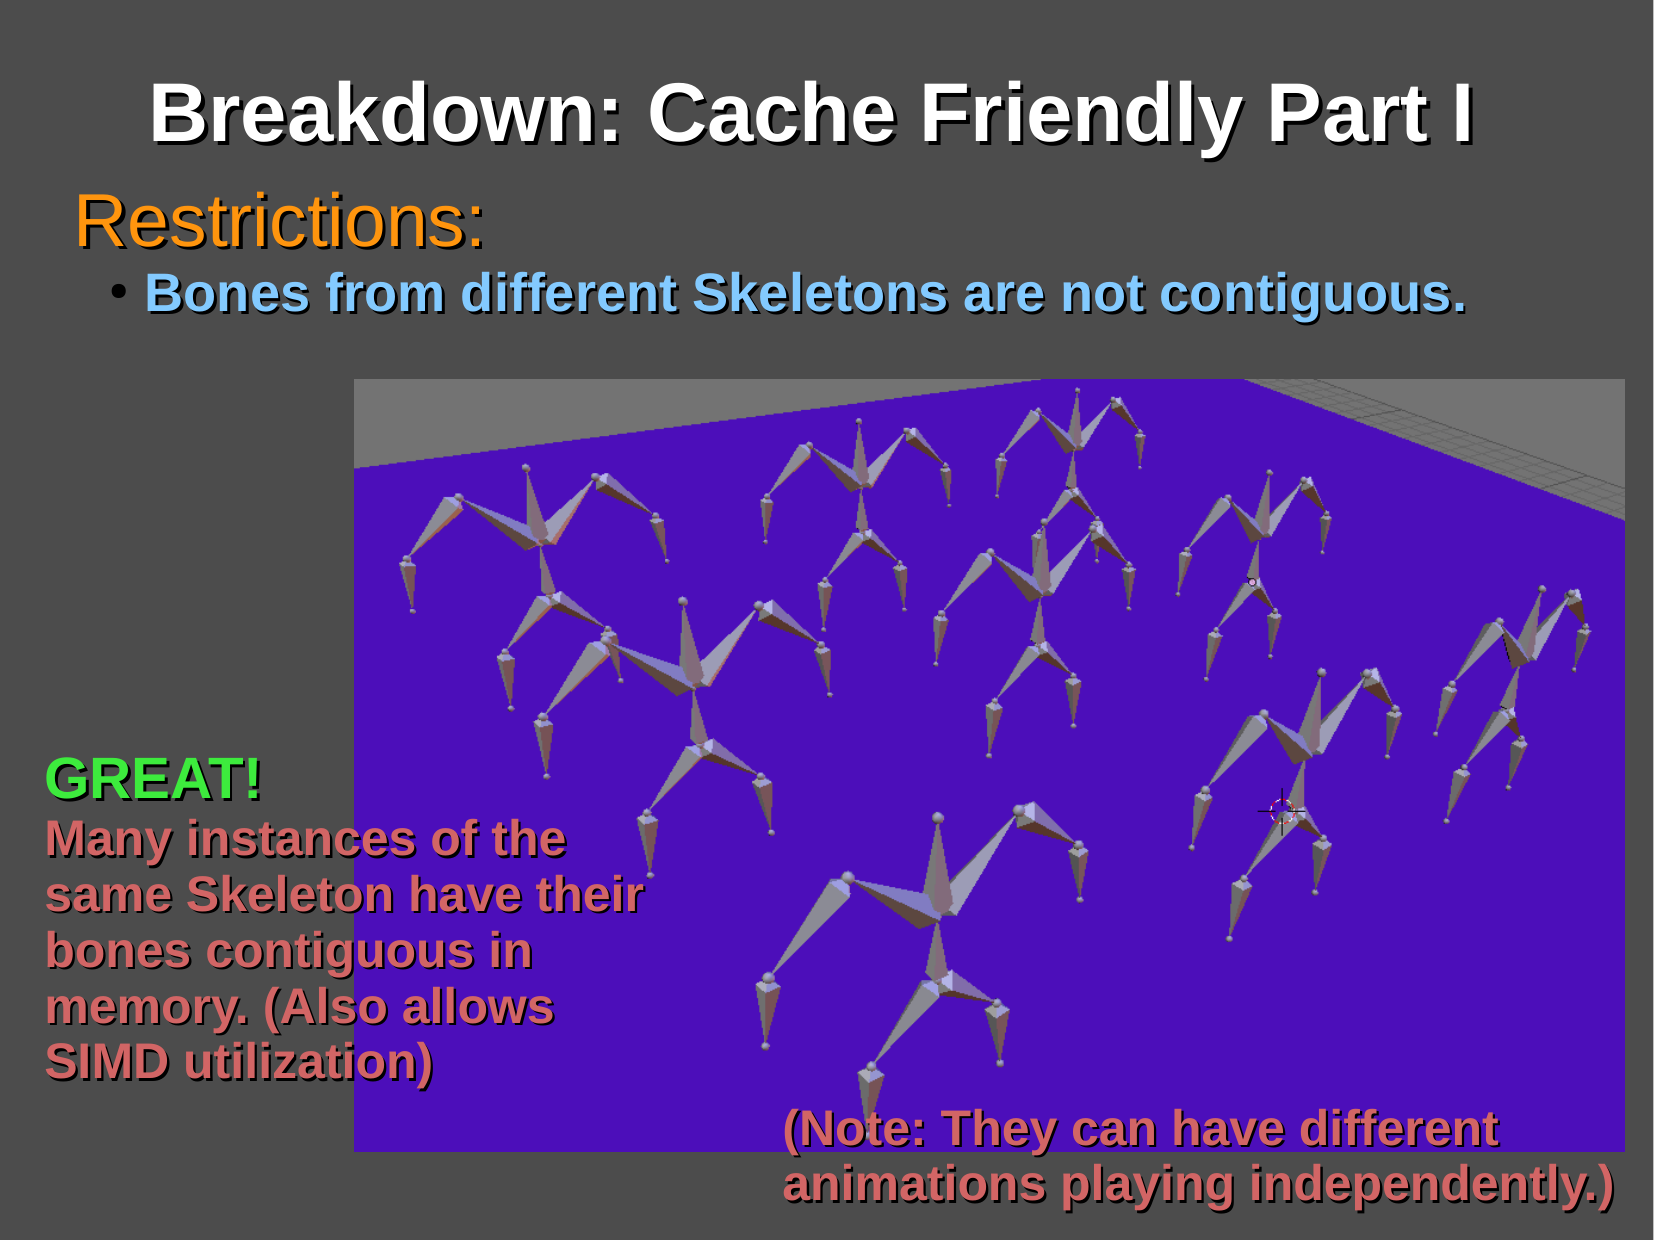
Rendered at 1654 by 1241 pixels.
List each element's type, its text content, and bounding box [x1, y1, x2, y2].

text_box GREAT! Many instances of the same Skeleton have their bones contiguous in memory. (Also allows SIMD utilization) [29, 738, 680, 1100]
text_box Breakdown: Cache Friendly Part I [88, 59, 1536, 168]
text_box (Note: They can have different animations playing independently.) [767, 1092, 1654, 1241]
picture [354, 379, 1625, 1152]
text_box Restrictions: Bones from different Skeletons are not contiguous. [59, 171, 1565, 331]
